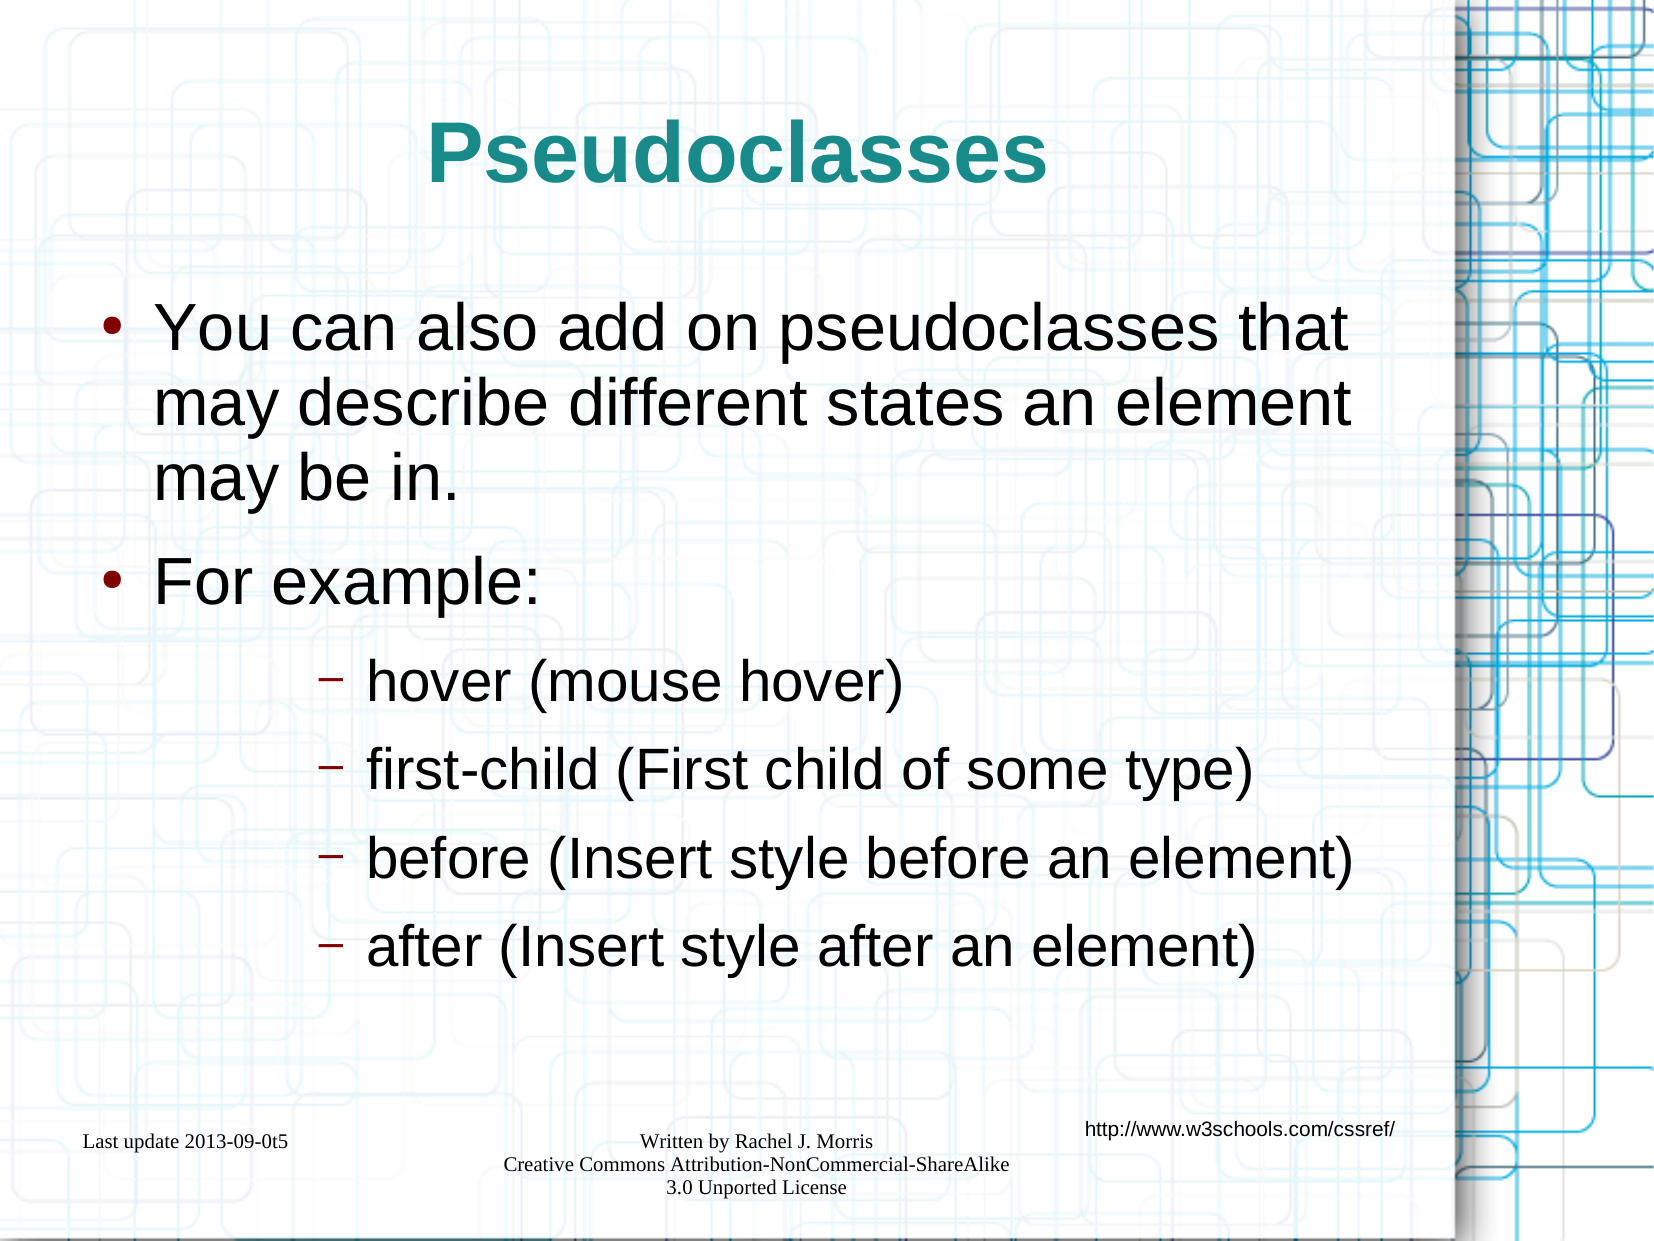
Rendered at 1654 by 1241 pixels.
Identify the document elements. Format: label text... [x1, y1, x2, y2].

list You can also add on pseudoclasses that may describe different states an element may be in. For example: hover (mouse hover) first-child (First child of some type) before (Insert style before an element) after (Insert style after an element) [82, 290, 1418, 1010]
text_box http://www.w3schools.com/cssref/ [1050, 1110, 1411, 1149]
picture [0, 0, 1654, 1241]
title Pseudoclasses [59, 49, 1418, 257]
